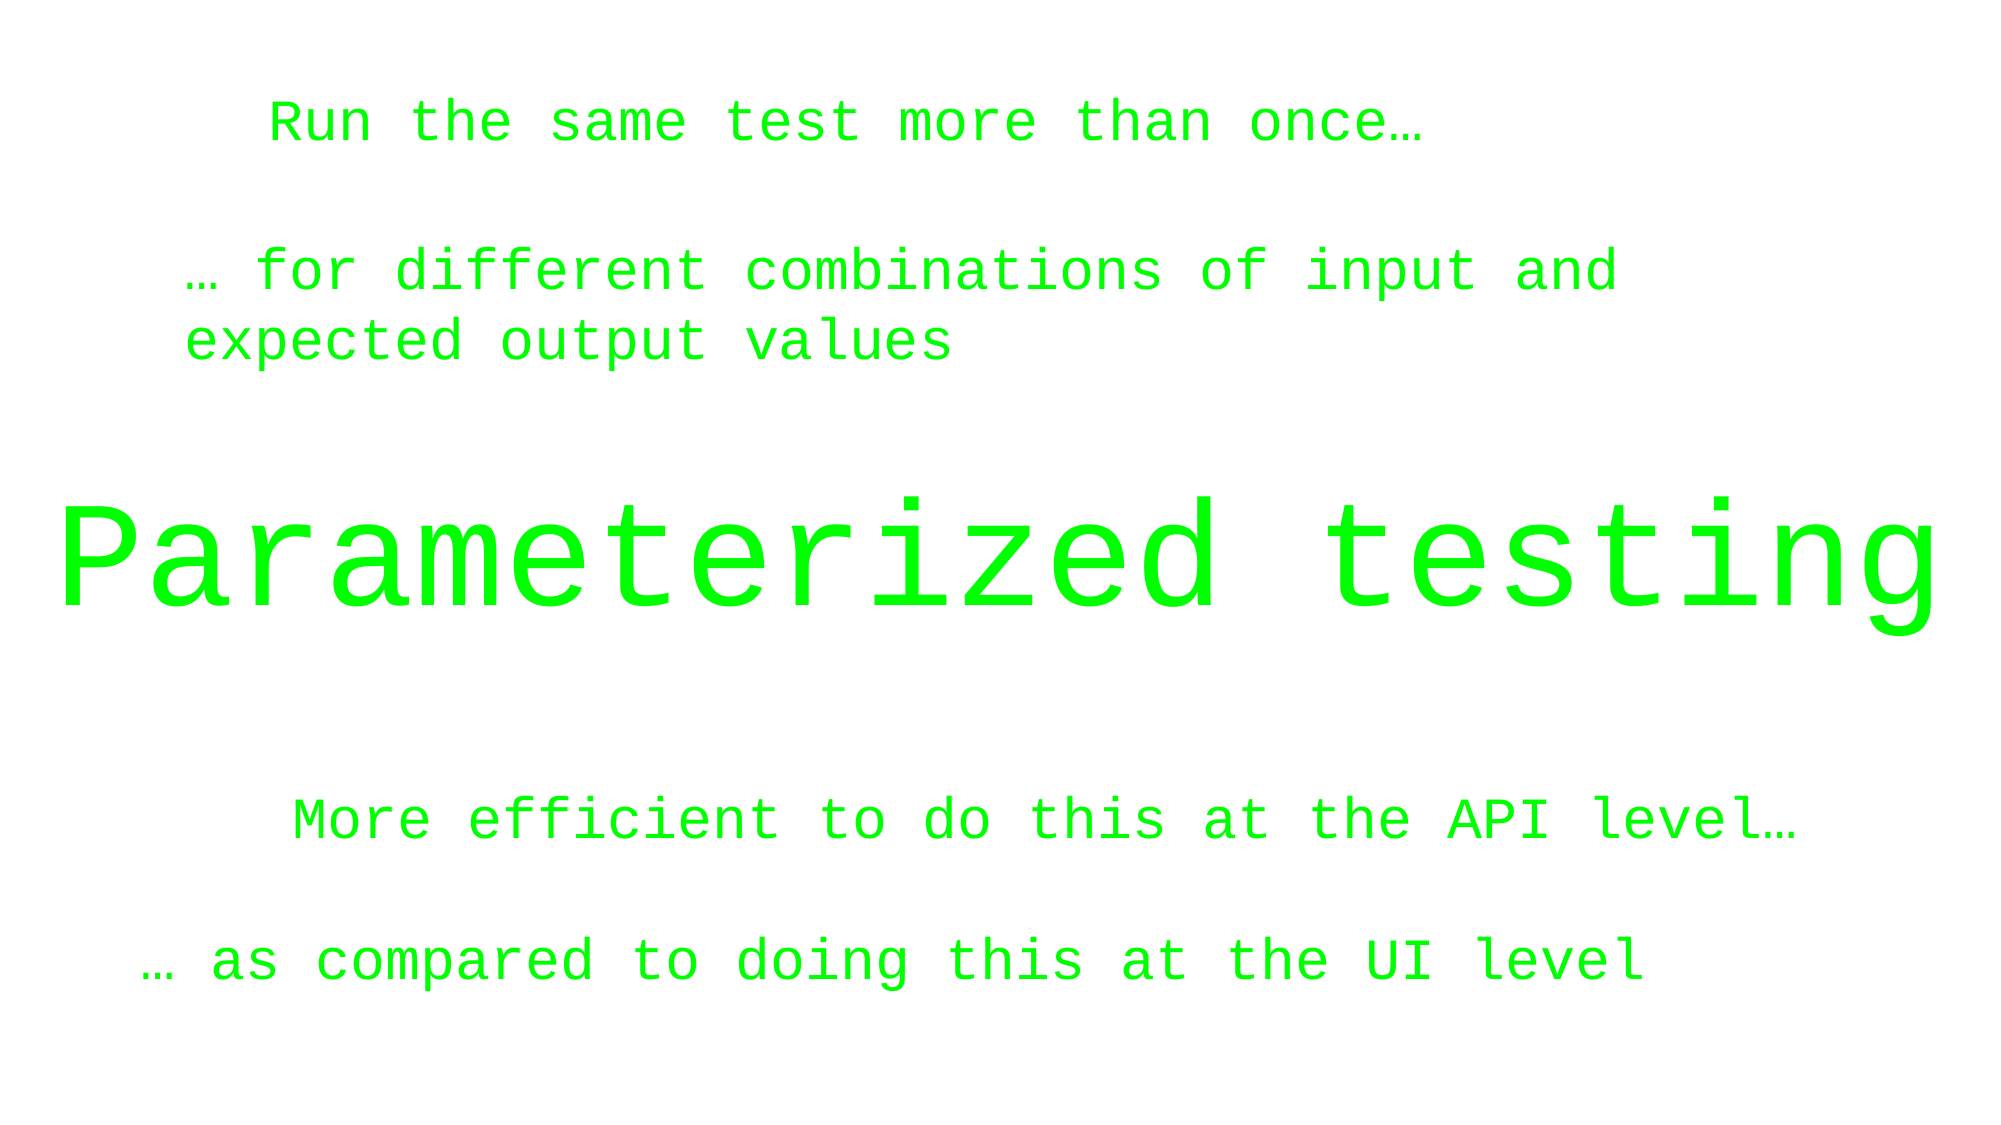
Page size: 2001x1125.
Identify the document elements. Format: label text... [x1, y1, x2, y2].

text_box More efficient to do this at the API level… [277, 772, 1886, 859]
text_box … as compared to doing this at the UI level [125, 913, 1734, 1000]
title Parameterized testing [0, 59, 2000, 1055]
text_box … for different combinations of input and expected output values [169, 223, 1762, 380]
text_box Run the same test more than once… [253, 74, 1846, 161]
